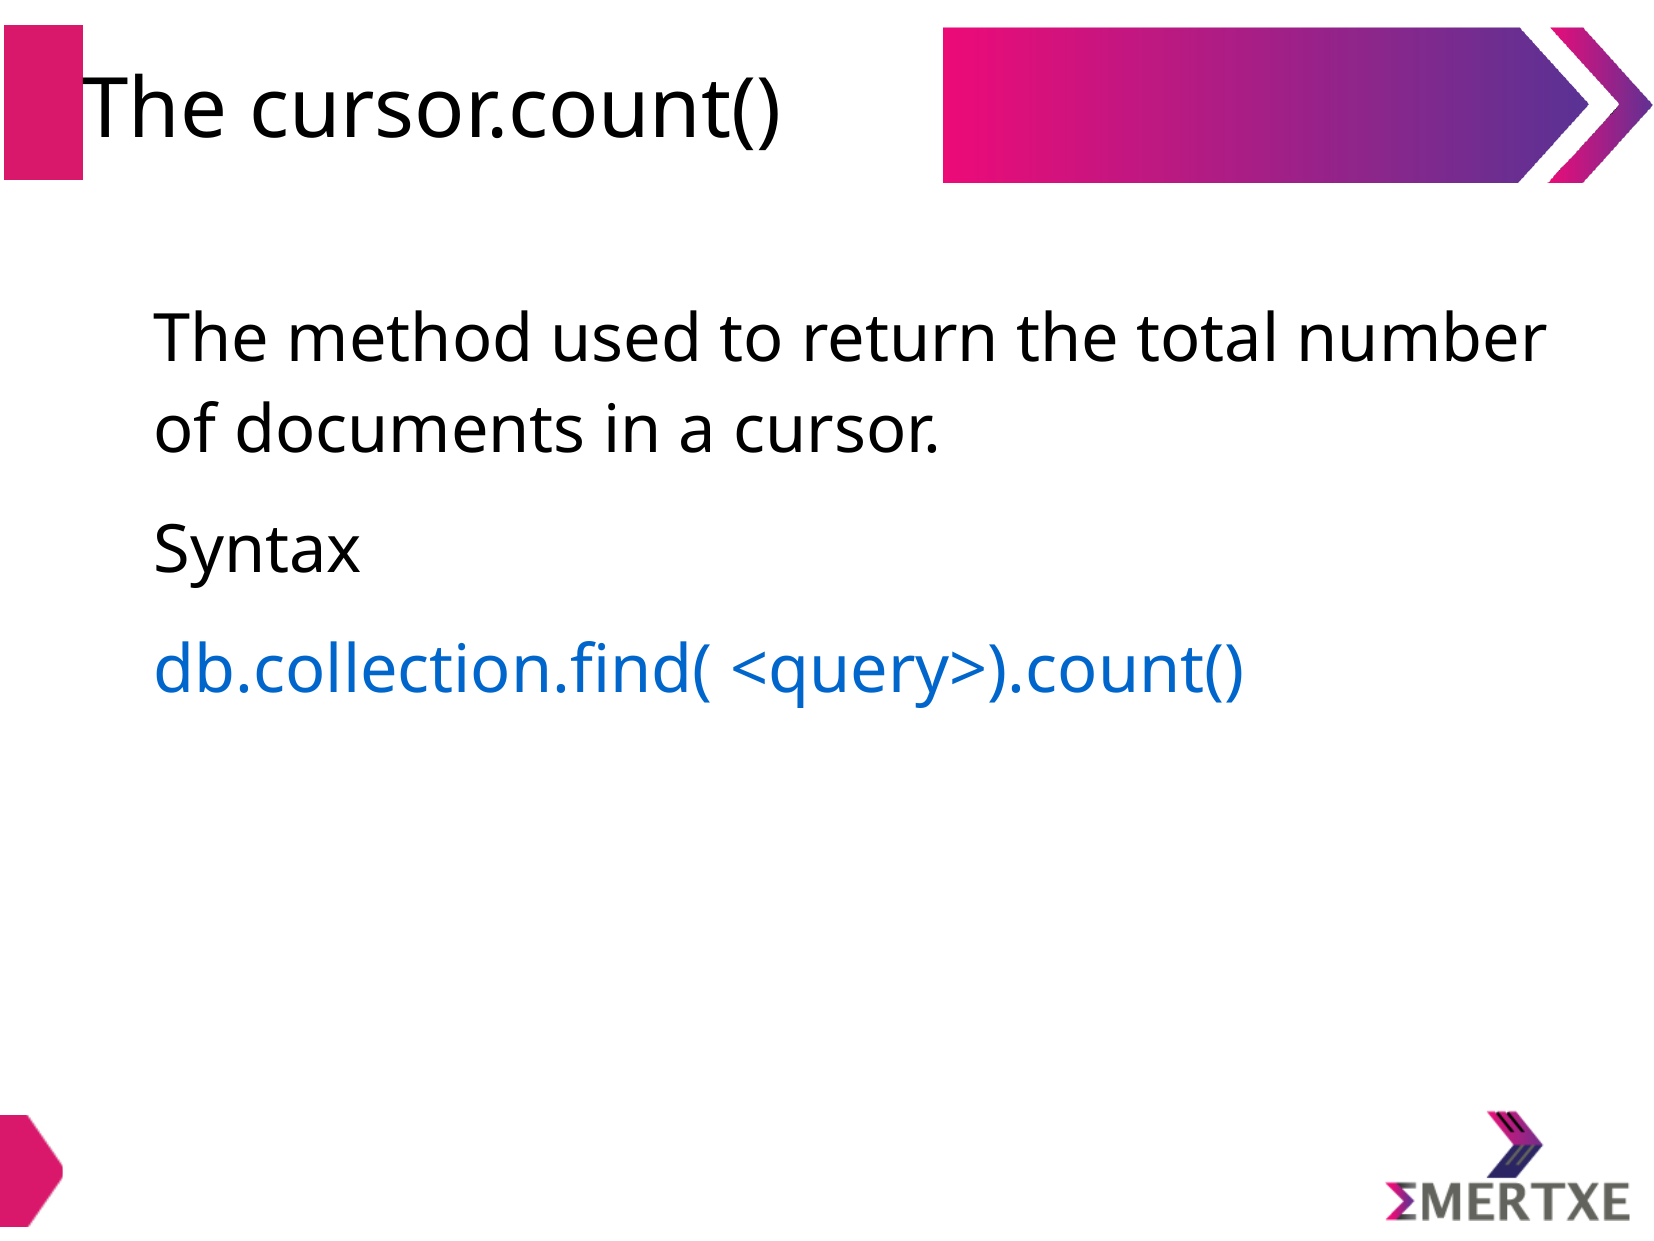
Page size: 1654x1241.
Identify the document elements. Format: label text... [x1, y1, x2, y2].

title The cursor.count() [82, 2, 1571, 210]
picture [1571, 27, 1653, 183]
picture [1385, 1107, 1631, 1221]
list The method used to return the total number of documents in a cursor. Syntax db.collection.find( <query>).count() [82, 290, 1571, 1010]
